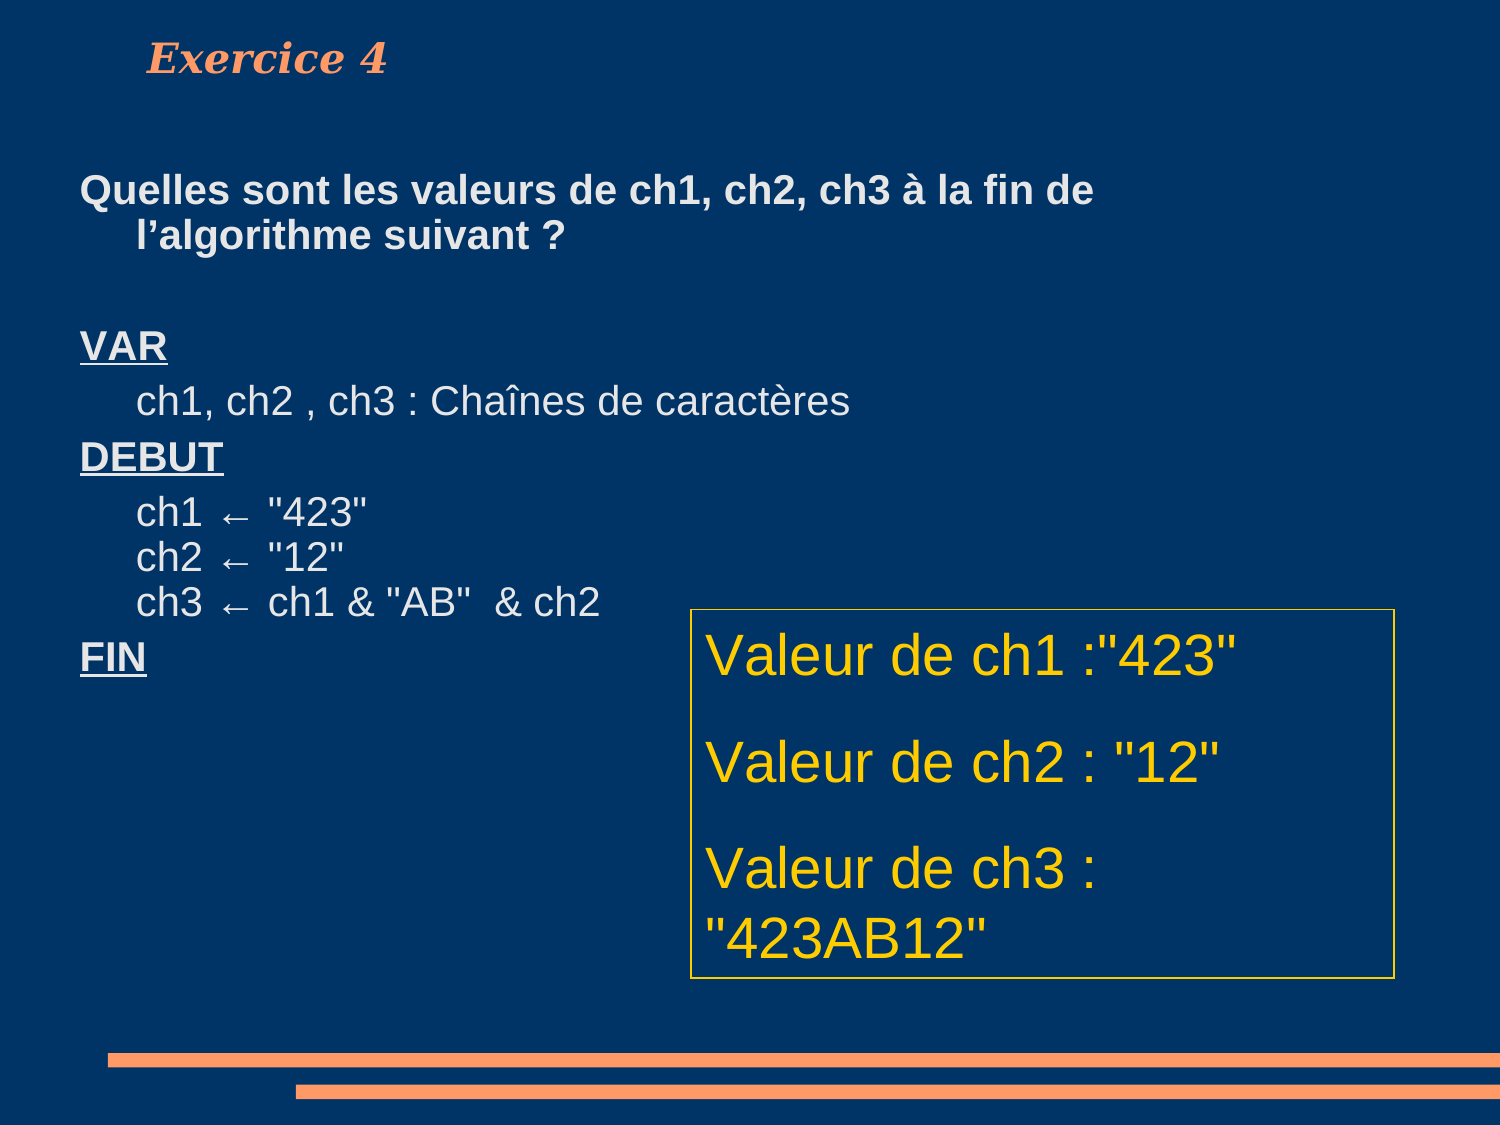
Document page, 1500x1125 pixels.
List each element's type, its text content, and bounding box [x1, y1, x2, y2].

title Exercice 4 [112, 0, 1388, 114]
list Quelles sont les valeurs de ch1, ch2, ch3 à la fin de l’algorithme suivant ? VAR ch1, ch2 , ch3 : Chaînes de caractères DEBUT ch1 ← "423" ch2 ← "12" ch3 ← ch1 & "AB" & ch2 FIN [64, 160, 1340, 1000]
text_box Valeur de ch1 :"423" Valeur de ch2 : "12" Valeur de ch3 : "423AB12" [690, 609, 1394, 978]
